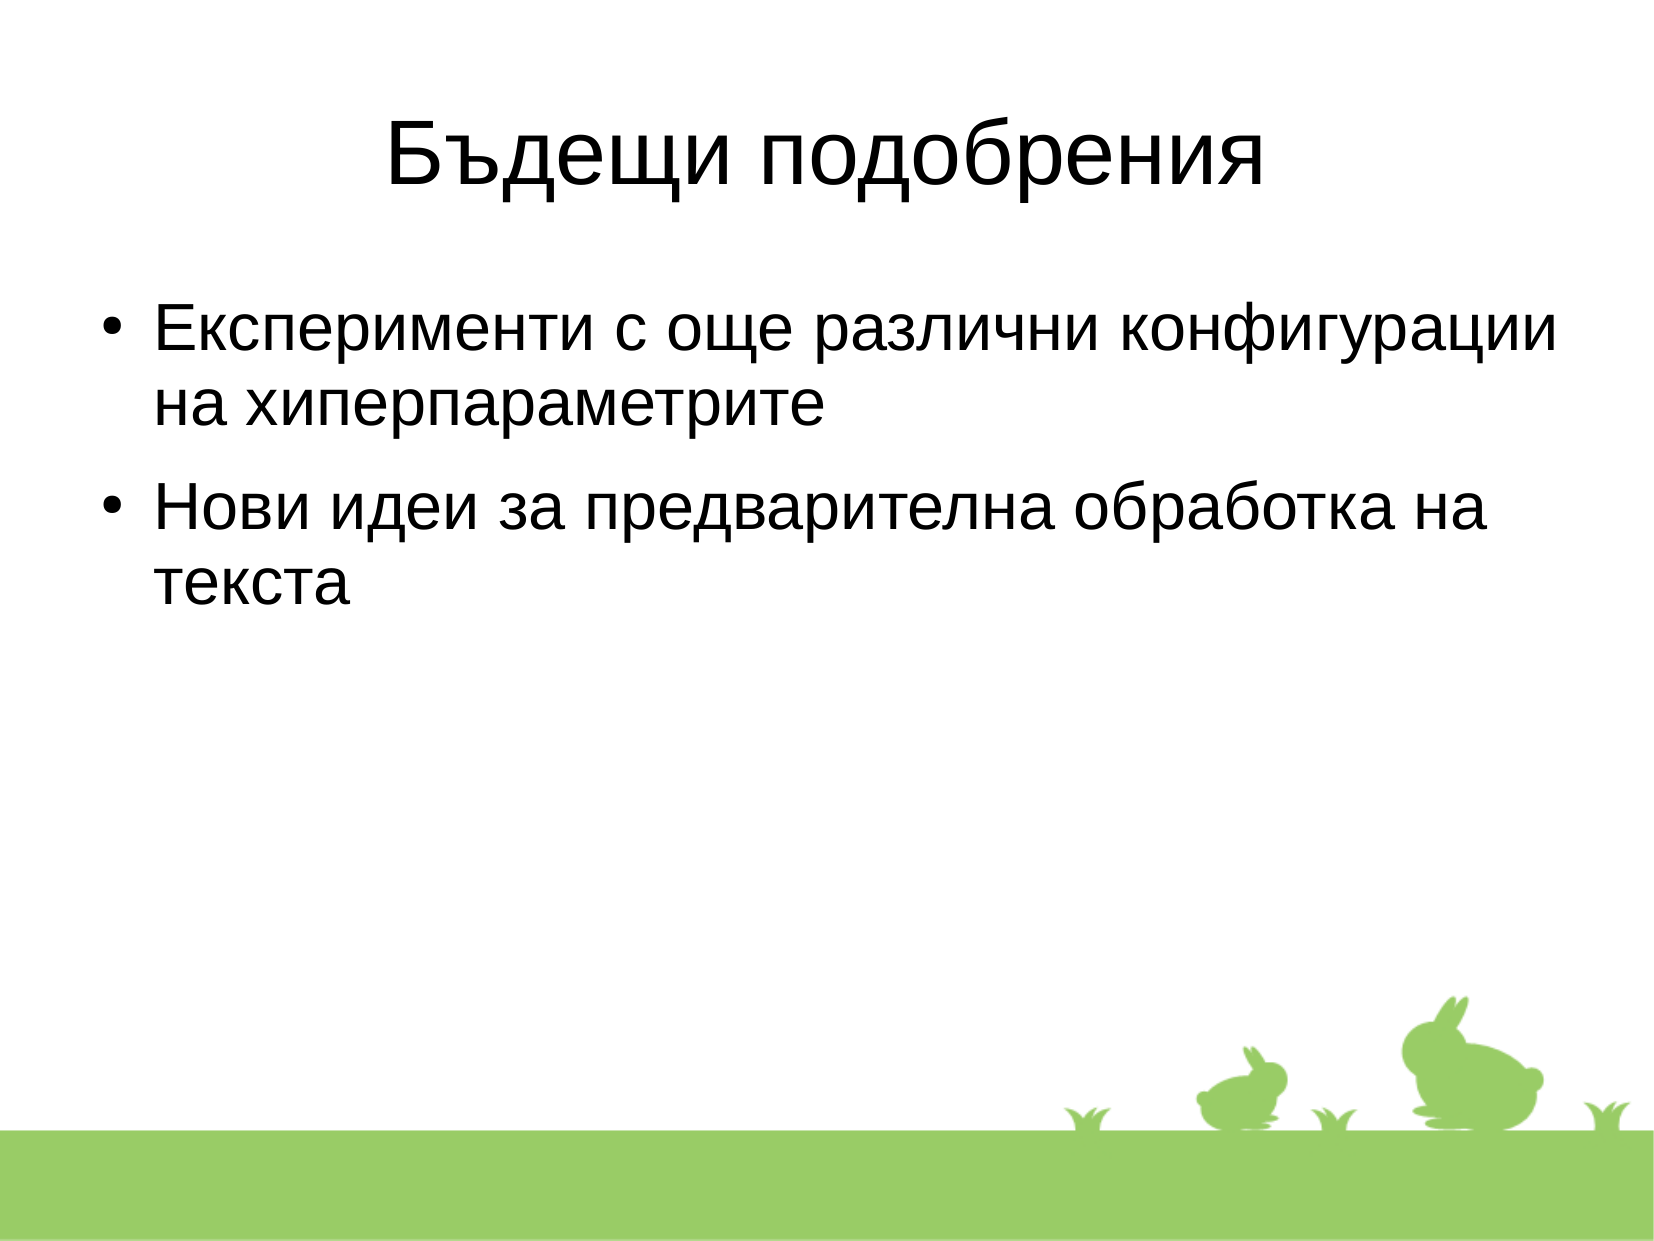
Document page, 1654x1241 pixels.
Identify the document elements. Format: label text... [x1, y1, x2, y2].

list Експерименти с още различни конфигурации на хиперпараметрите Нови идеи за предварителна обработка на текста [82, 290, 1571, 1010]
picture [0, 0, 1654, 1241]
title Бъдещи подобрения [82, 49, 1571, 257]
